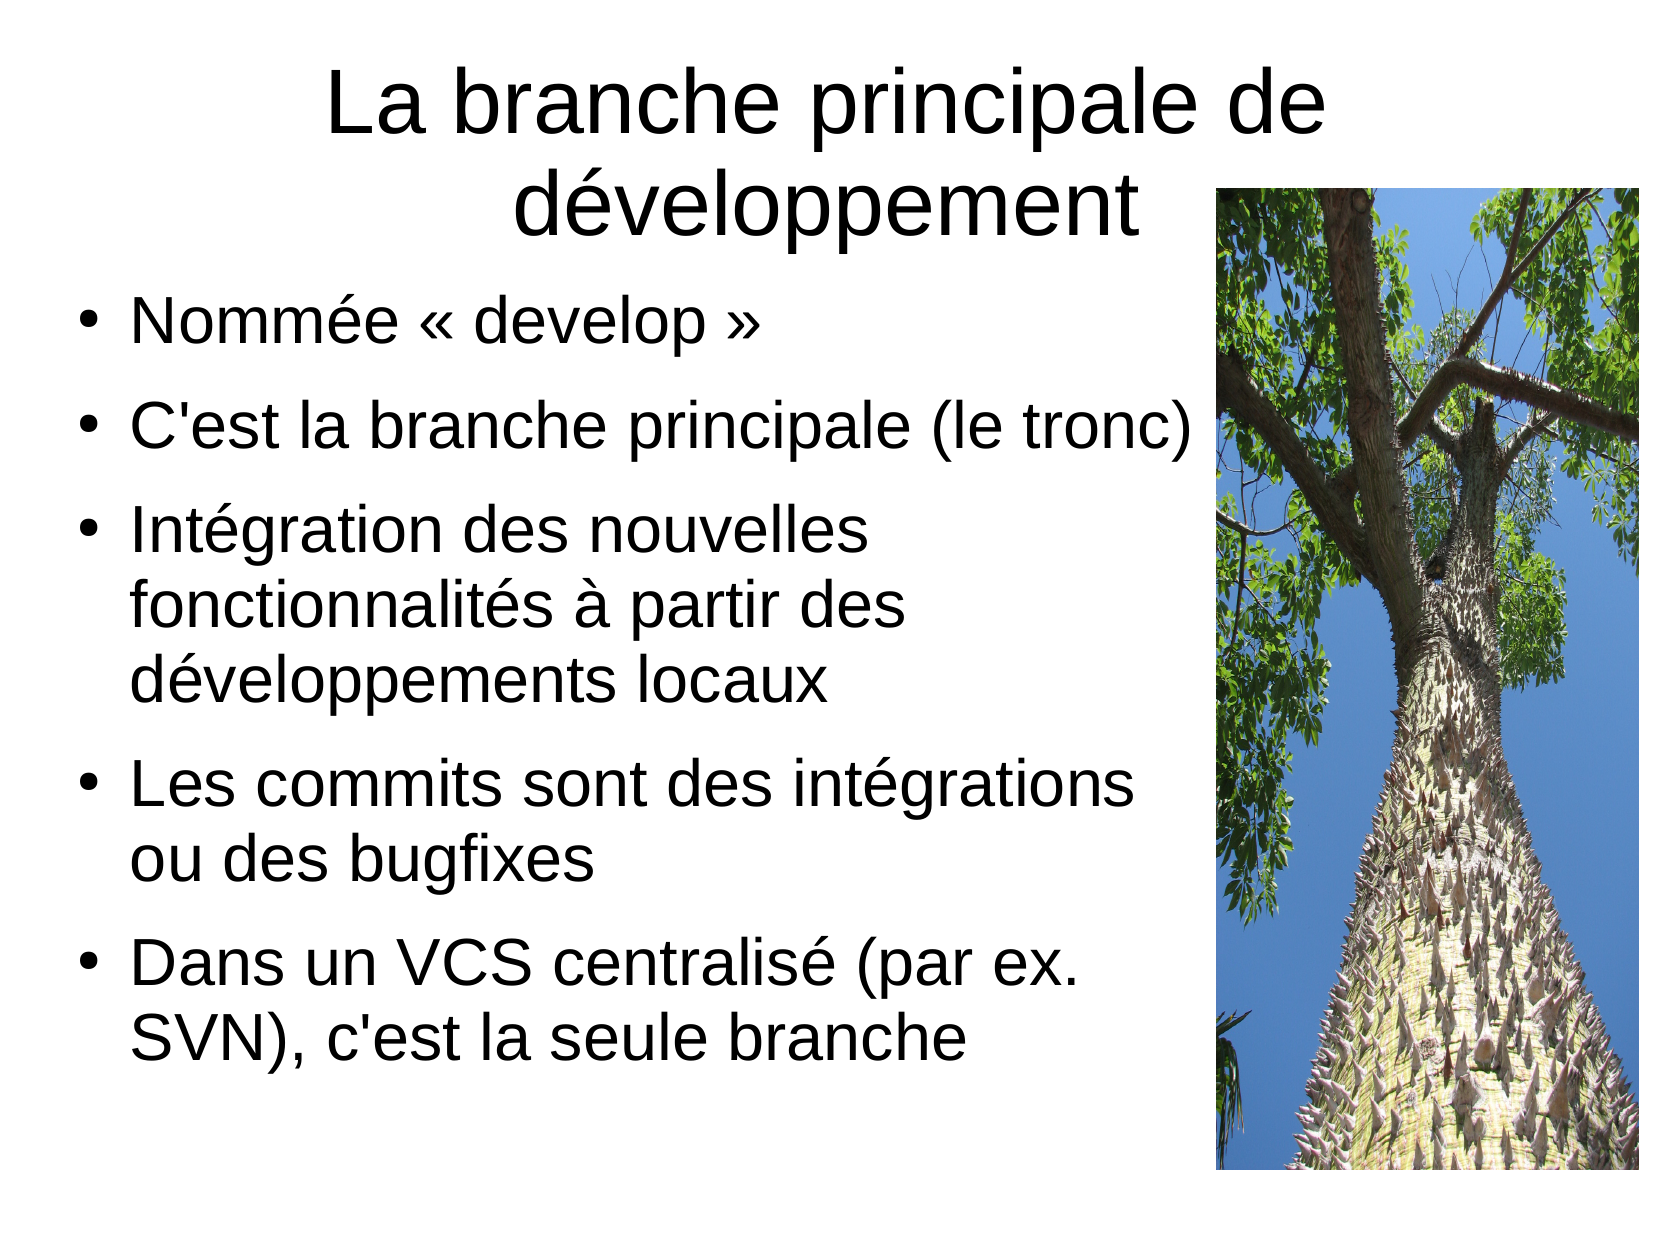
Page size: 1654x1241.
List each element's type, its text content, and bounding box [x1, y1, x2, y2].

title La branche principale de développement [82, 49, 1571, 257]
picture [1216, 188, 1639, 1170]
list Nommée « develop » C'est la branche principale (le tronc) Intégration des nouvelles fonctionnalités à partir des développements locaux Les commits sont des intégrations ou des bugfixes Dans un VCS centralisé (par ex. SVN), c'est la seule branche [59, 283, 1216, 1151]
